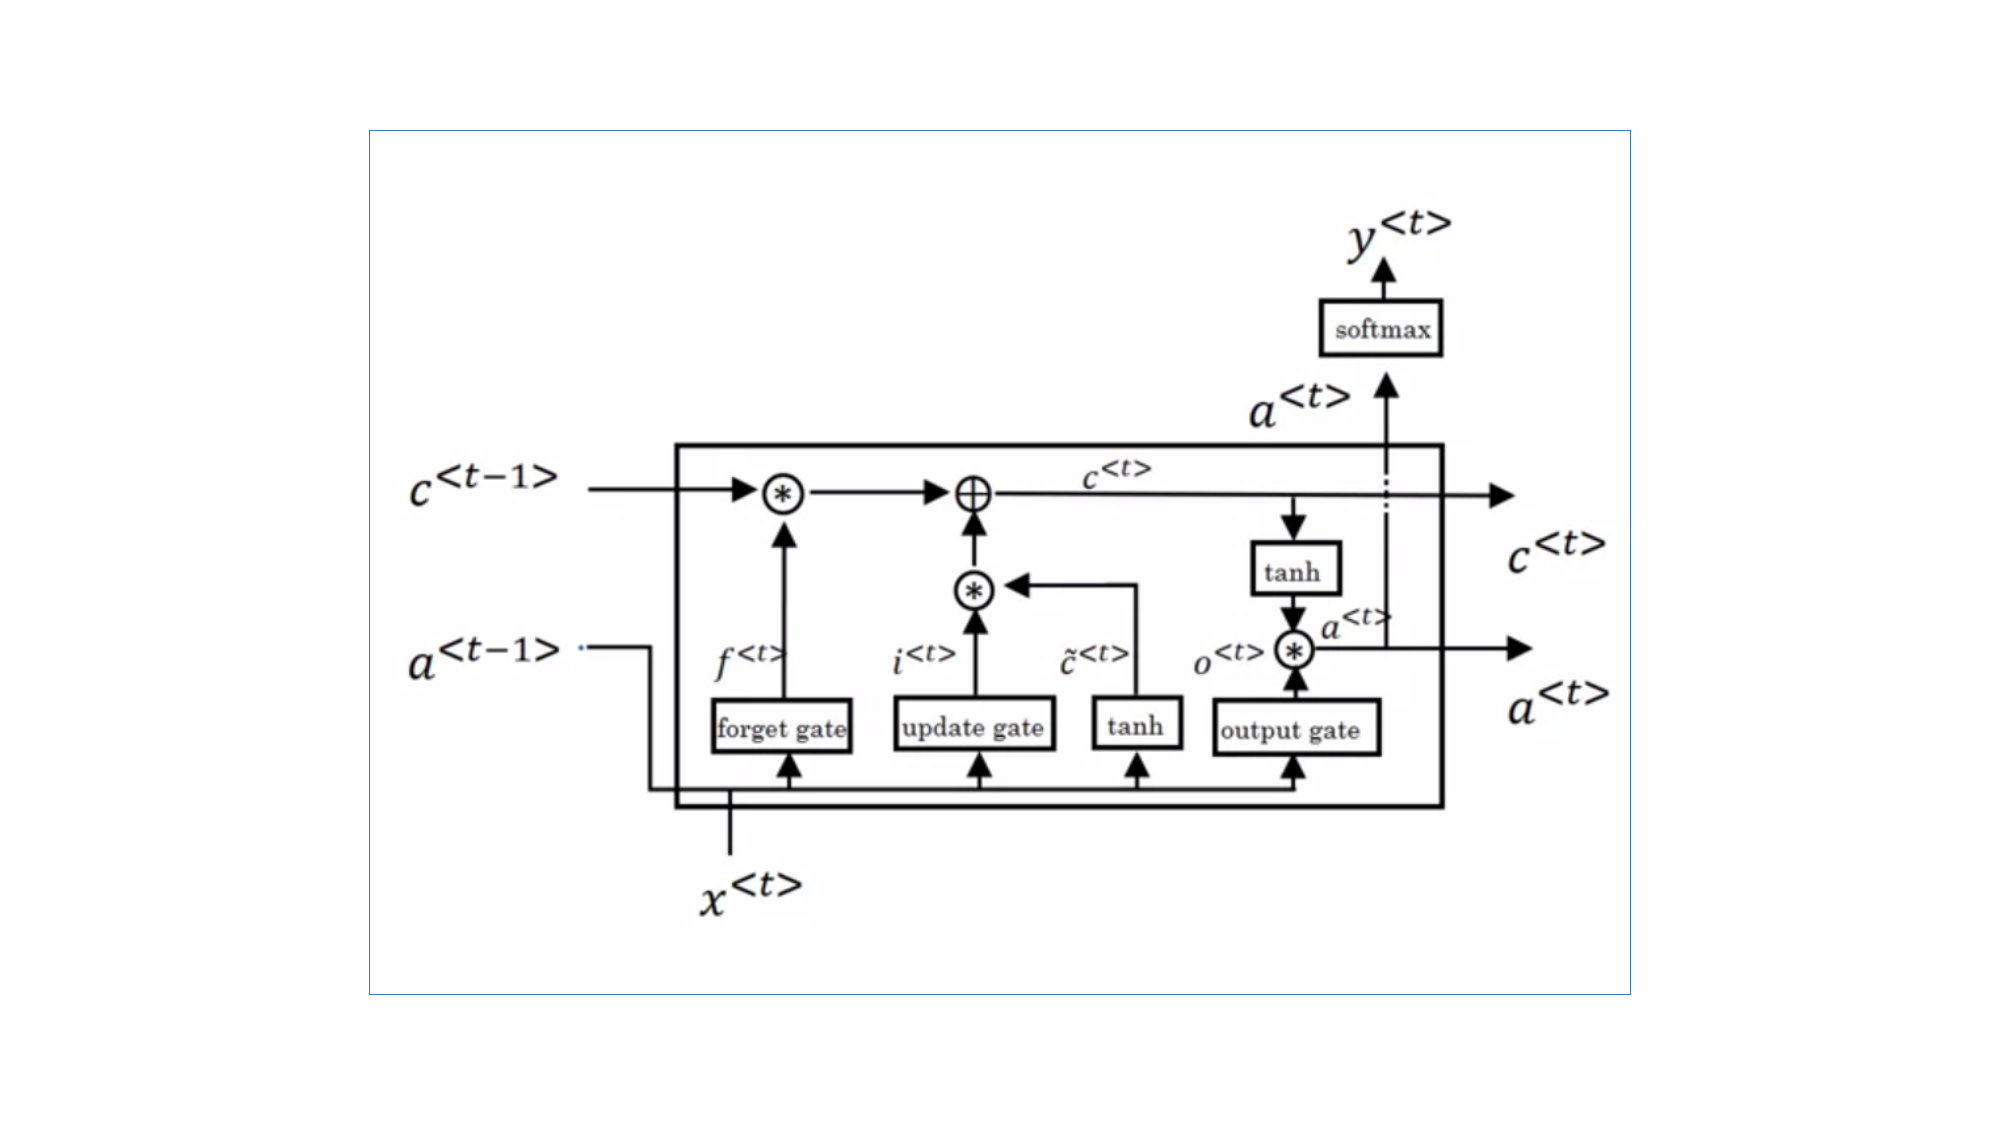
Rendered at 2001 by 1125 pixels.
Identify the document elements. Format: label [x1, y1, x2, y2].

picture [370, 131, 1630, 994]
